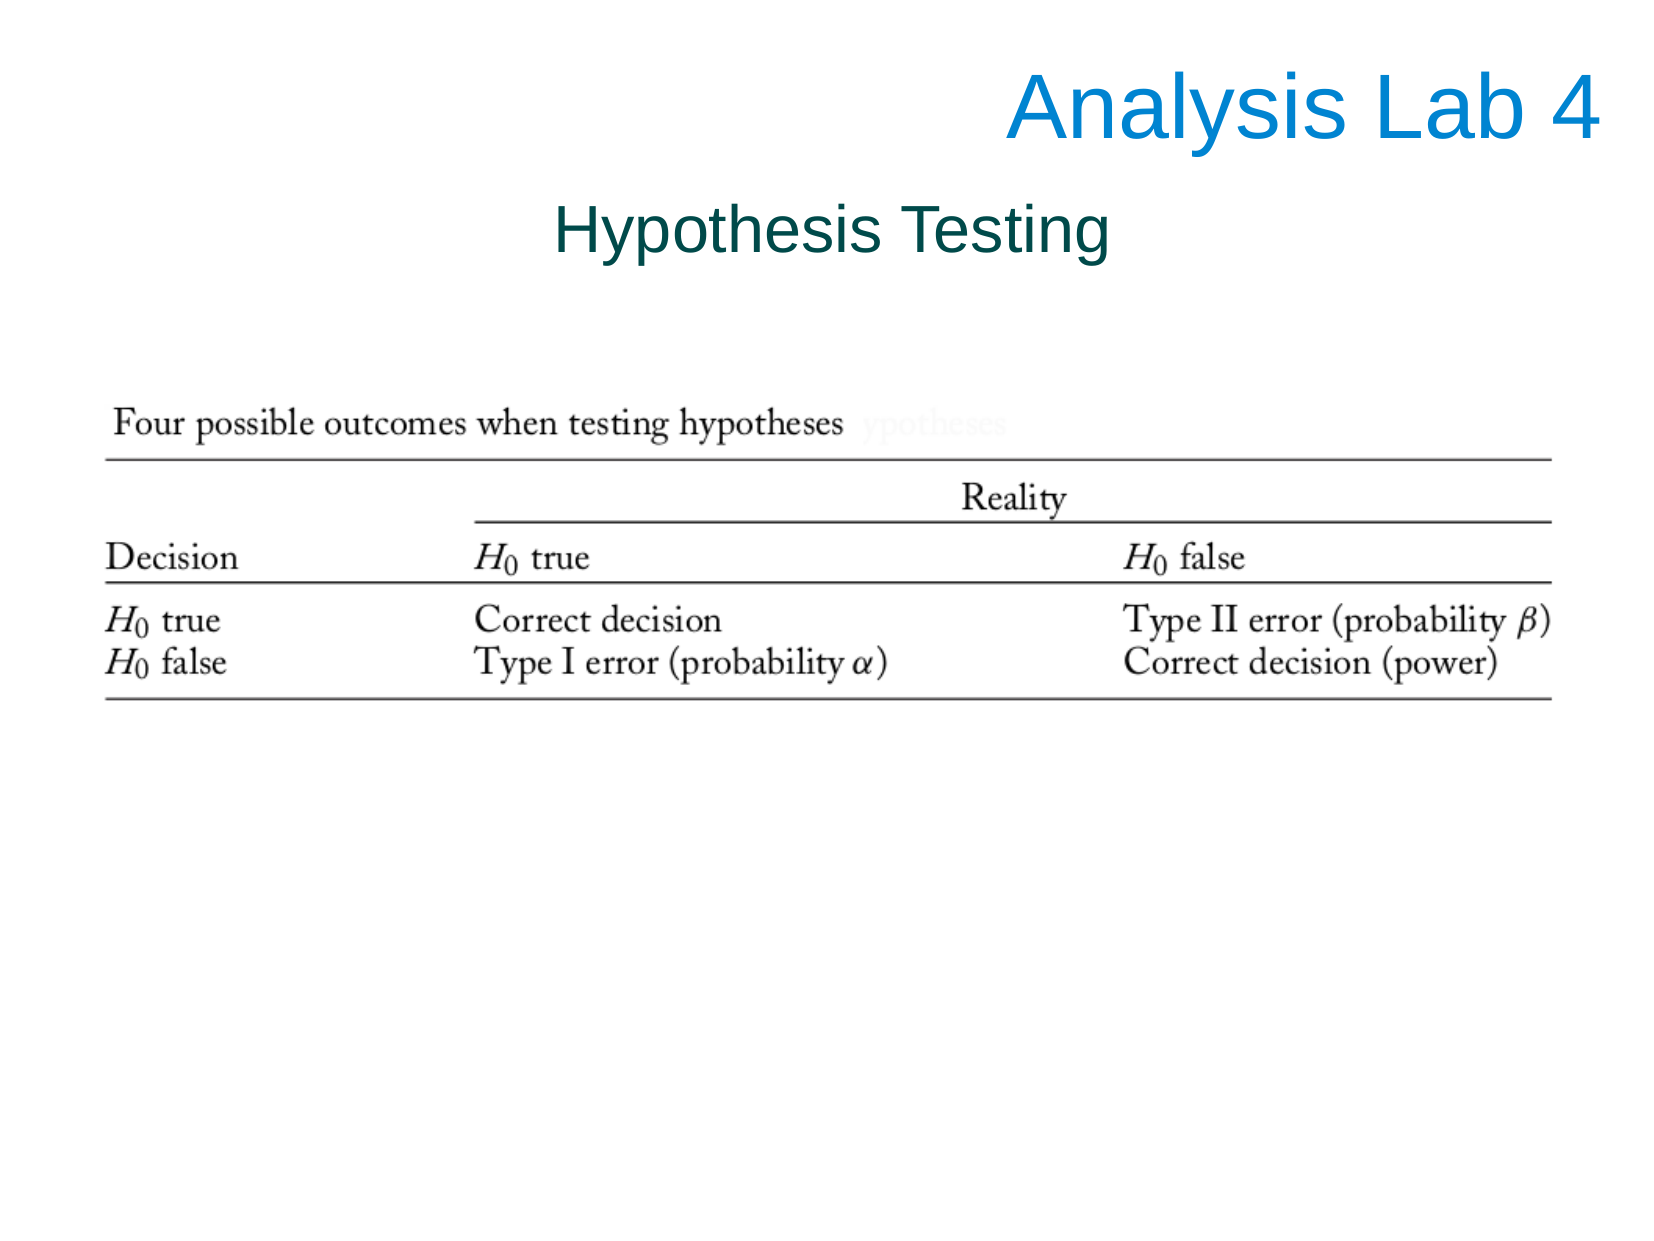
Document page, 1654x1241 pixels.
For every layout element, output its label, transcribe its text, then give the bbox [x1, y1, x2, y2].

text_box Analysis Lab 4 [750, 4, 1604, 211]
picture [55, 372, 1610, 736]
text_box Hypothesis Testing [433, 177, 1232, 281]
